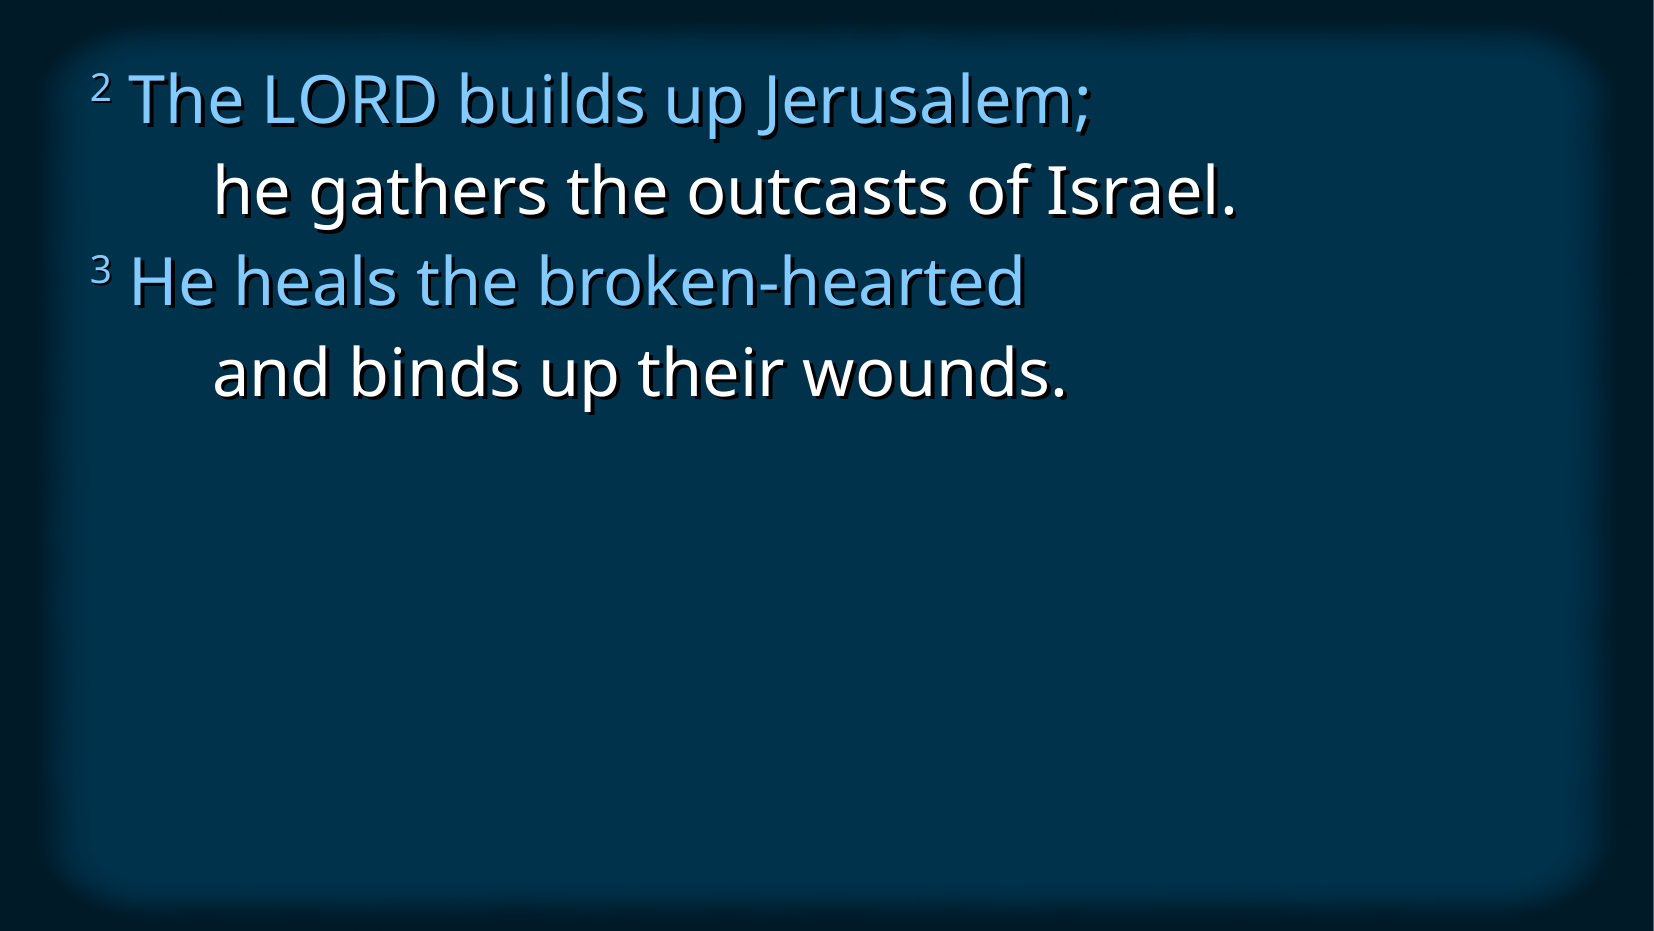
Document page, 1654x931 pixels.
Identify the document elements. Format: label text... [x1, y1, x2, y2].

text_box 2 The LORD builds up Jerusalem; he gathers the outcasts of Israel. 3 He heals the broken-hearted and binds up their wounds. [75, 45, 1591, 415]
picture [0, 0, 1654, 931]
